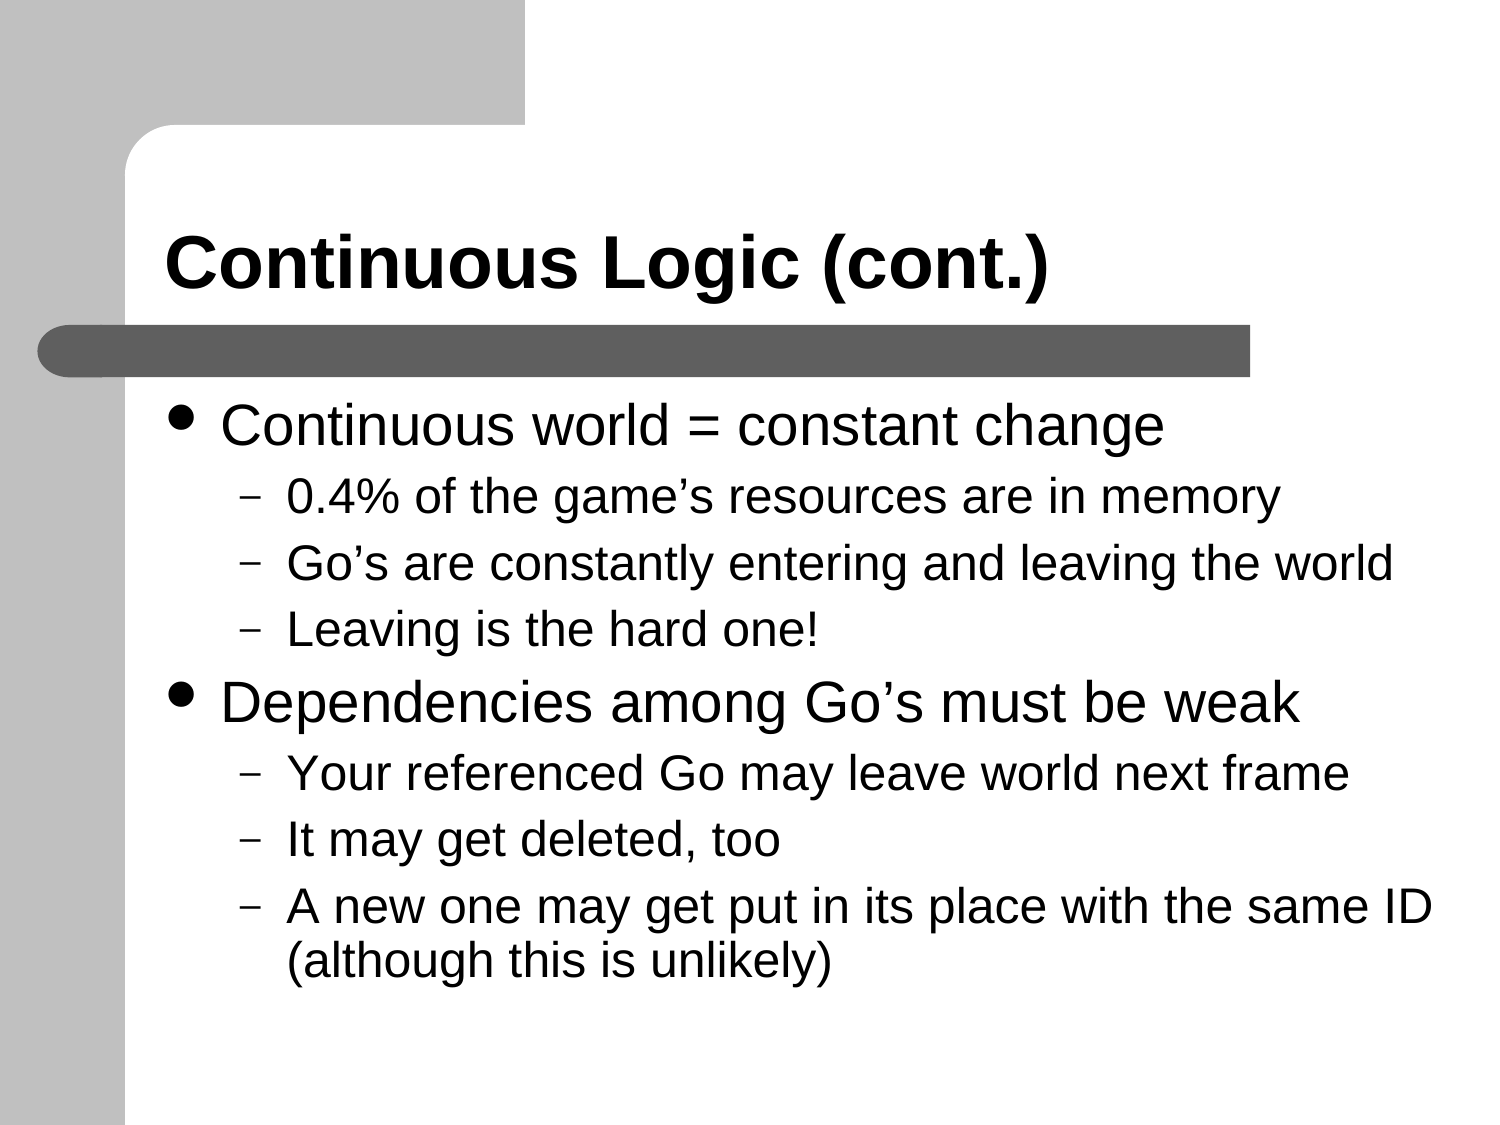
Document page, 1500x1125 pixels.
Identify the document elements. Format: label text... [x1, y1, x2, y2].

list Continuous world = constant change 0.4% of the game’s resources are in memory Go’s are constantly entering and leaving the world Leaving is the hard one! Dependencies among Go’s must be weak Your referenced Go may leave world next frame It may get deleted, too A new one may get put in its place with the same ID (although this is unlikely) [149, 387, 1463, 1000]
title Continuous Logic (cont.) [149, 124, 1463, 313]
